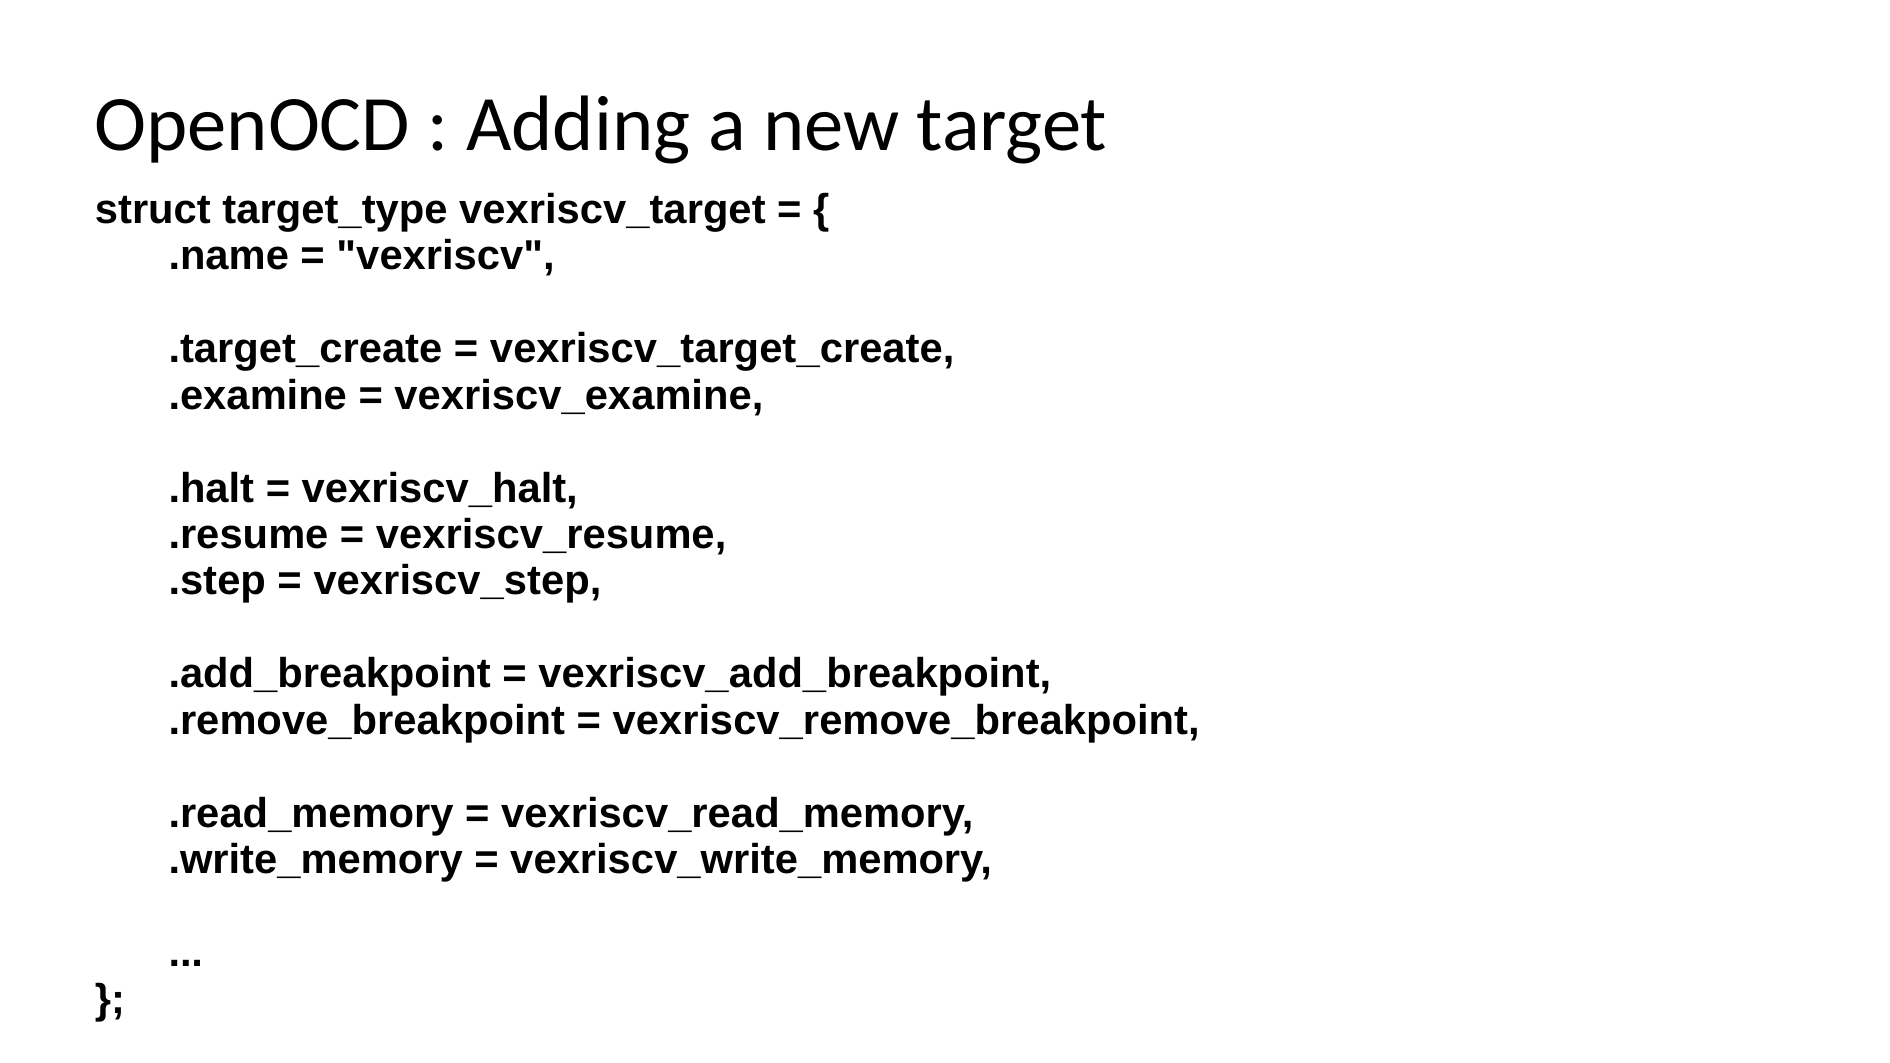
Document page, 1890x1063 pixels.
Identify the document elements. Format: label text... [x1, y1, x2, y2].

text_box struct target_type vexriscv_target = { .name = "vexriscv", .target_create = vexriscv_target_create, .examine = vexriscv_examine, .halt = vexriscv_halt, .resume = vexriscv_resume, .step = vexriscv_step, .add_breakpoint = vexriscv_add_breakpoint, .remove_breakpoint = vexriscv_remove_breakpoint, .read_memory = vexriscv_read_memory, .write_memory = vexriscv_write_memory, ... }; [79, 178, 1294, 1063]
title OpenOCD : Adding a new target [94, 42, 1796, 220]
